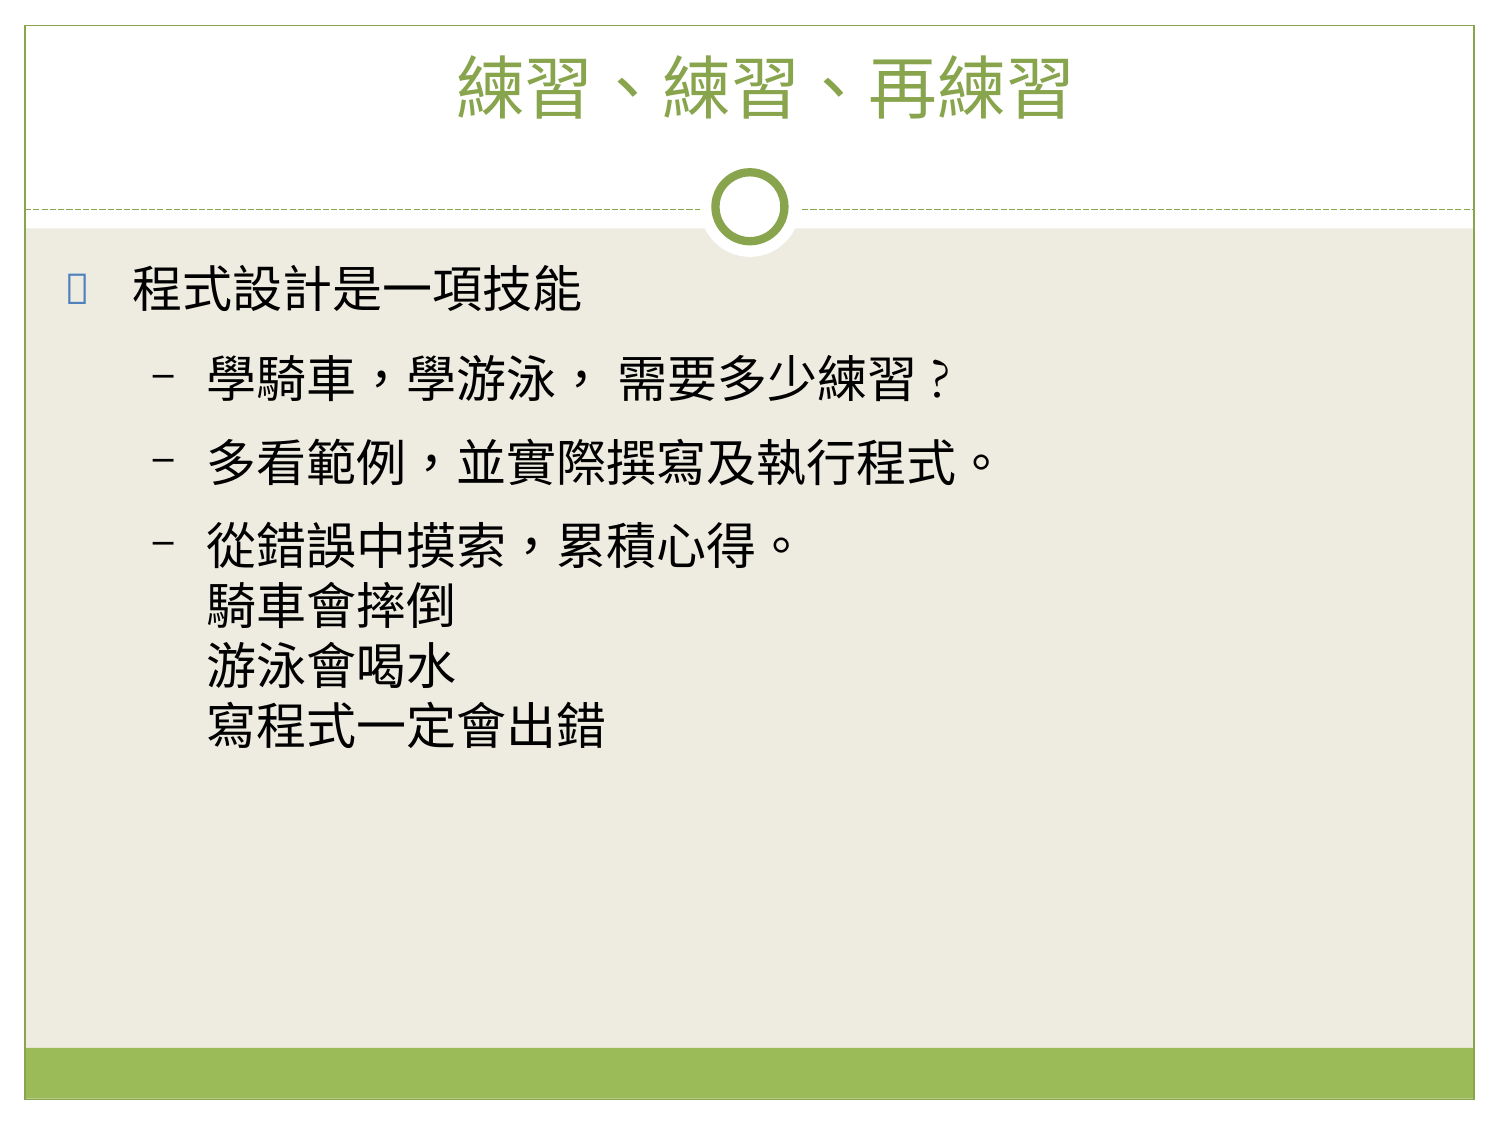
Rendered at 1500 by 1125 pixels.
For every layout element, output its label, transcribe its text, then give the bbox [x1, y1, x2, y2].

title 練習、練習、再練習 [49, 37, 1450, 162]
list 程式設計是一項技能 學騎車，學游泳， 需要多少練習? 多看範例，並實際撰寫及執行程式。 從錯誤中摸索，累積心得。 騎車會摔倒 游泳會喝水 寫程式一定會出錯 [49, 250, 1445, 1001]
